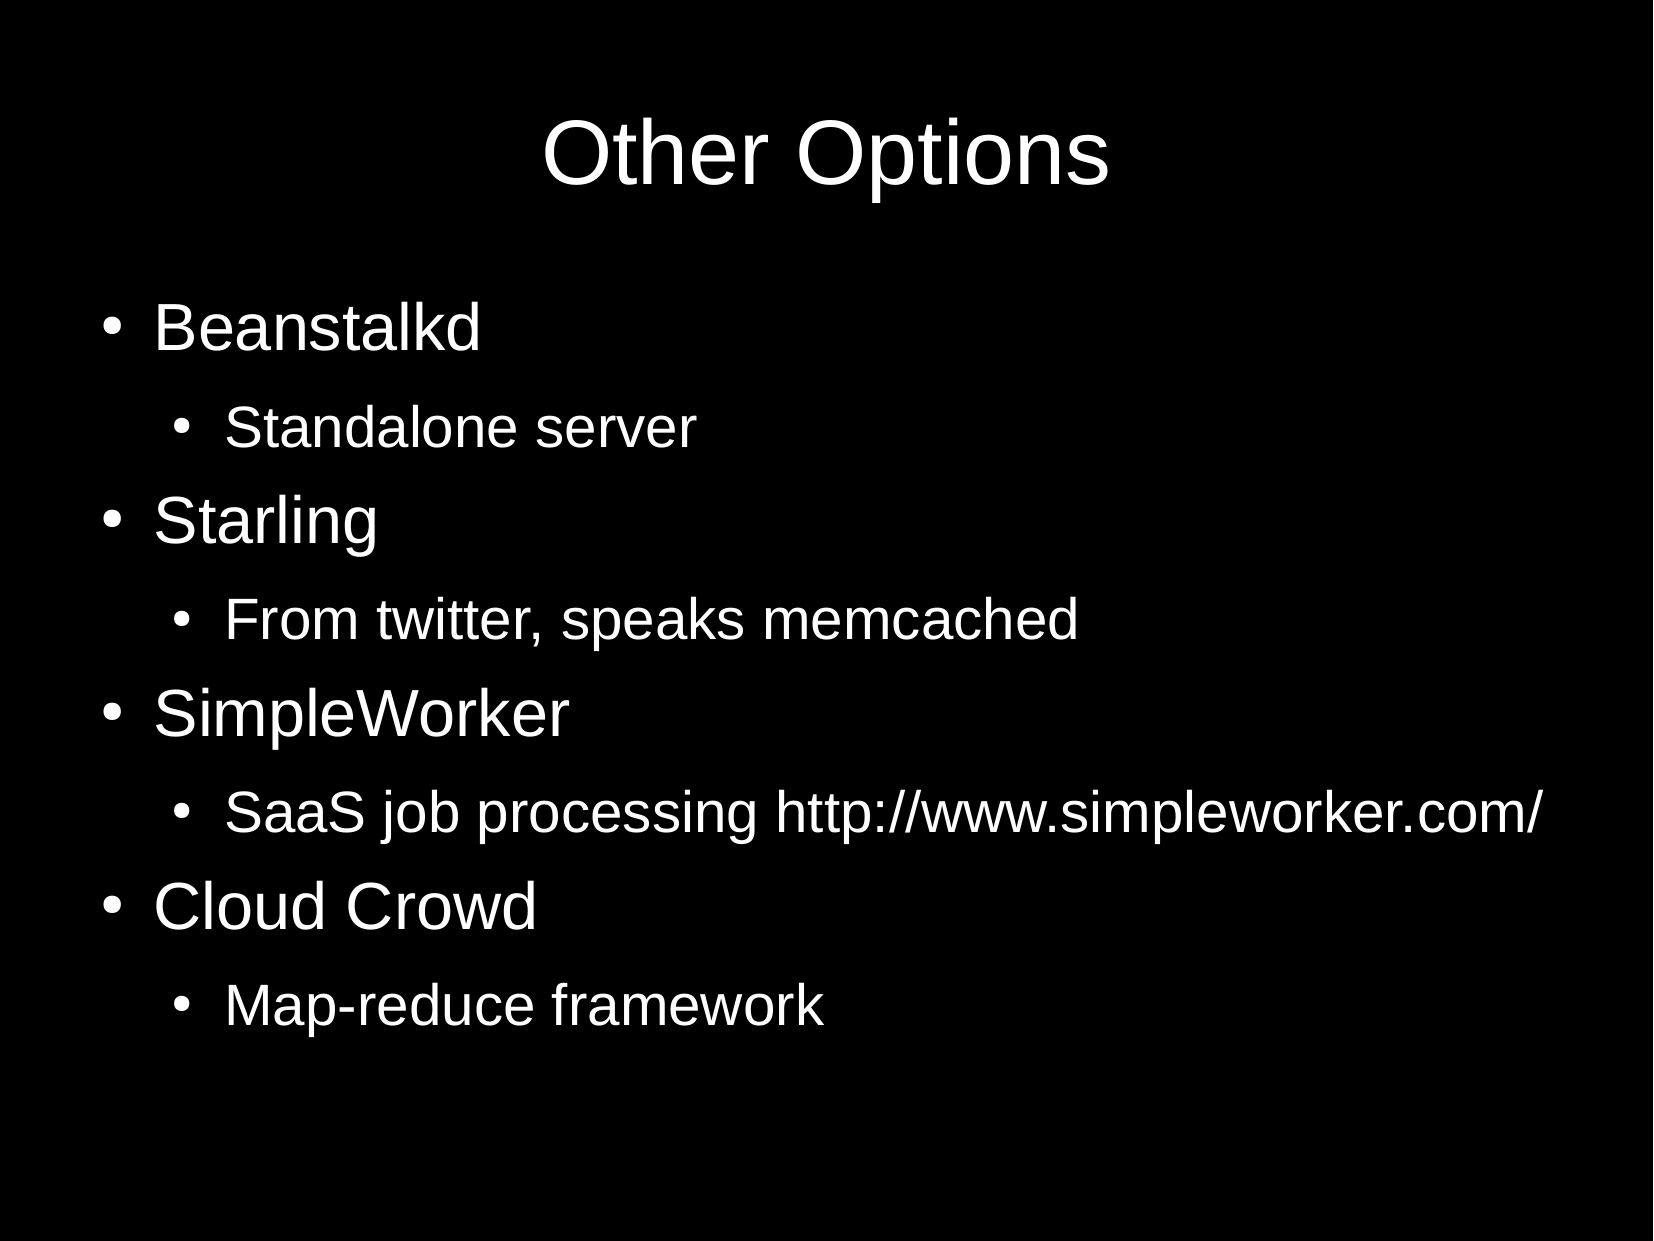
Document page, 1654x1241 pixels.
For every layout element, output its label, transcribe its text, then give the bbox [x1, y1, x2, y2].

list Beanstalkd Standalone server Starling From twitter, speaks memcached SimpleWorker SaaS job processing http://www.simpleworker.com/ Cloud Crowd Map-reduce framework [82, 290, 1571, 1109]
title Other Options [82, 49, 1571, 257]
